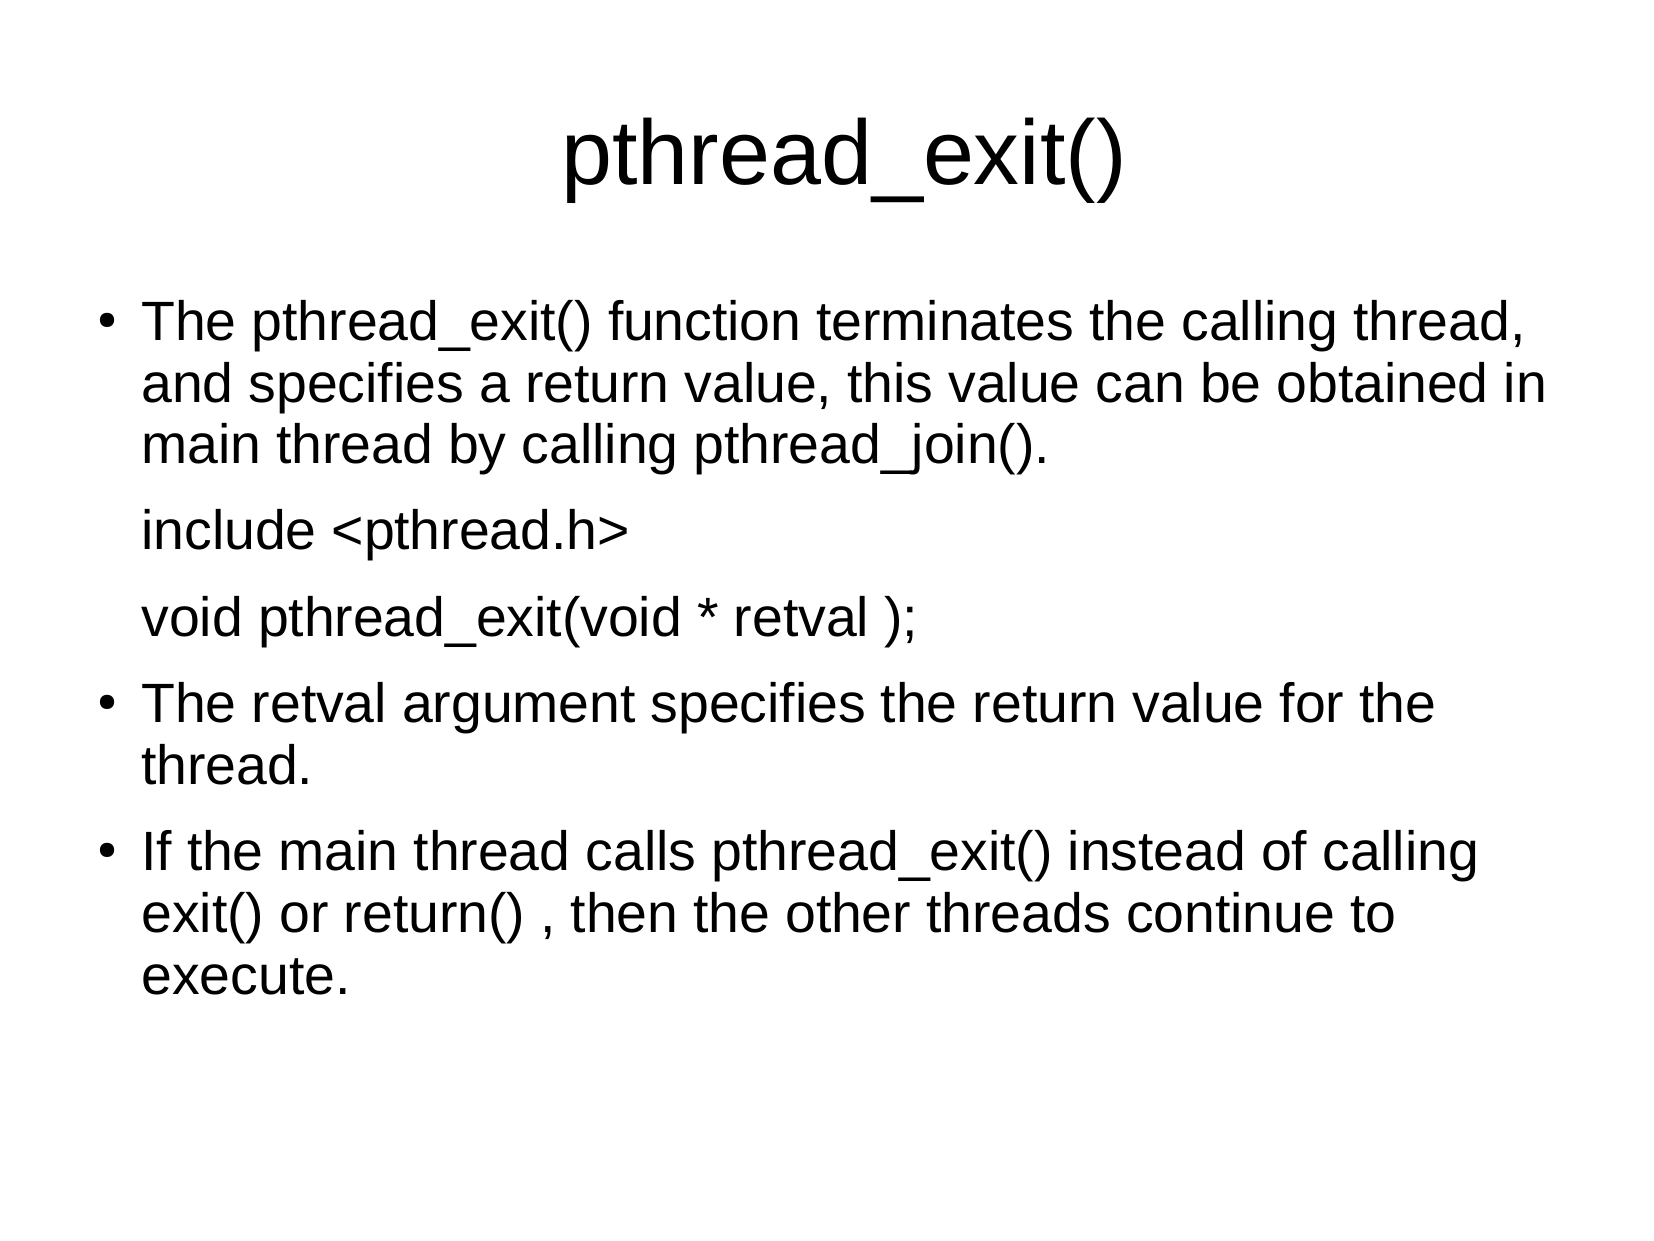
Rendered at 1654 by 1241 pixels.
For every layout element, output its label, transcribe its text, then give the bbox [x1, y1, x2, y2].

title pthread_exit() [82, 49, 1571, 257]
list The pthread_exit() function terminates the calling thread, and specifies a return value, this value can be obtained in main thread by calling pthread_join(). include <pthread.h> void pthread_exit(void * retval ); The retval argument specifies the return value for the thread. If the main thread calls pthread_exit() instead of calling exit() or return() , then the other threads continue to execute. [82, 290, 1571, 1010]
